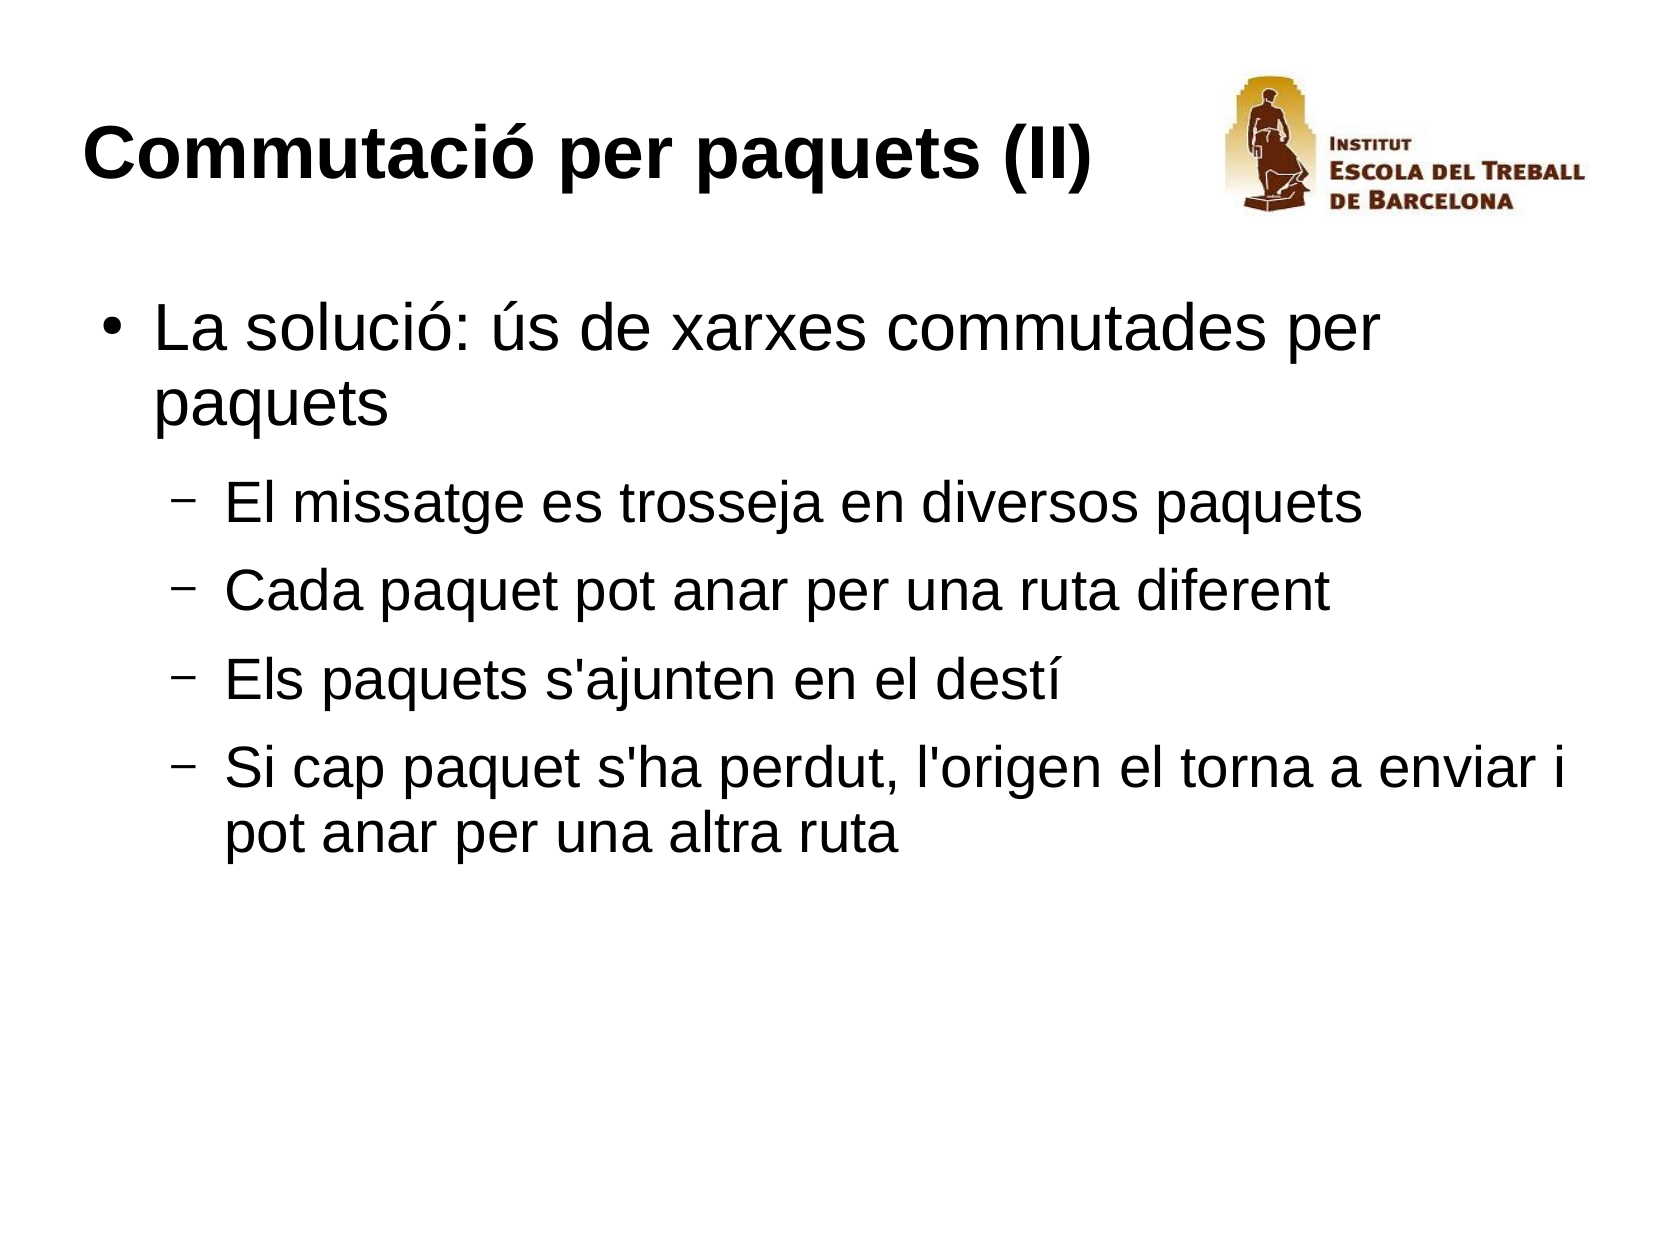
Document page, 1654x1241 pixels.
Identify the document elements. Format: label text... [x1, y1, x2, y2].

list La solució: ús de xarxes commutades per paquets El missatge es trosseja en diversos paquets Cada paquet pot anar per una ruta diferent Els paquets s'ajunten en el destí Si cap paquet s'ha perdut, l'origen el torna a enviar i pot anar per una altra ruta [82, 290, 1571, 1241]
picture [1204, 70, 1595, 223]
title Commutació per paquets (II) [82, 49, 1571, 257]
